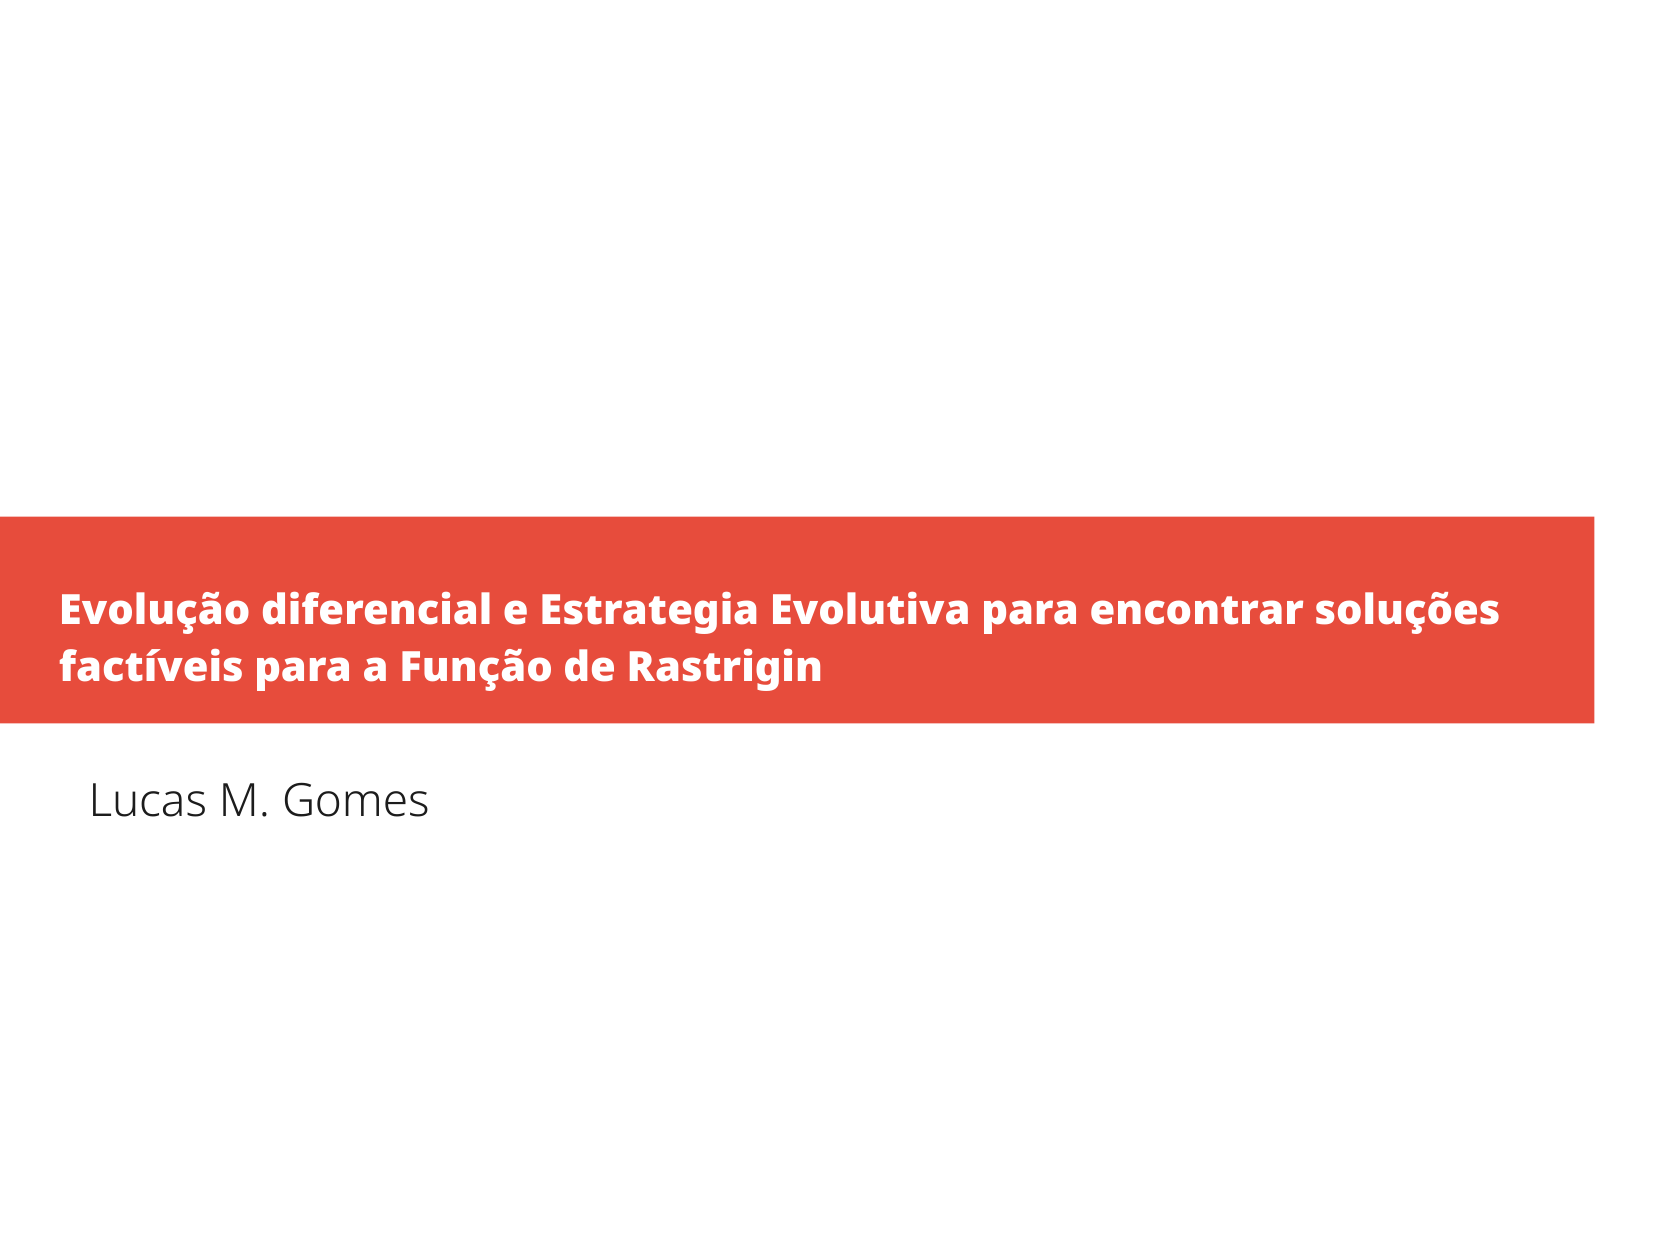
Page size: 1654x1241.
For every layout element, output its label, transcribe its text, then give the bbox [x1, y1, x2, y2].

title Evolução diferencial e Estrategia Evolutiva para encontrar soluções factíveis para a Função de Rastrigin [59, 546, 1595, 694]
subtitle Lucas M. Gomes [88, 767, 1595, 1182]
